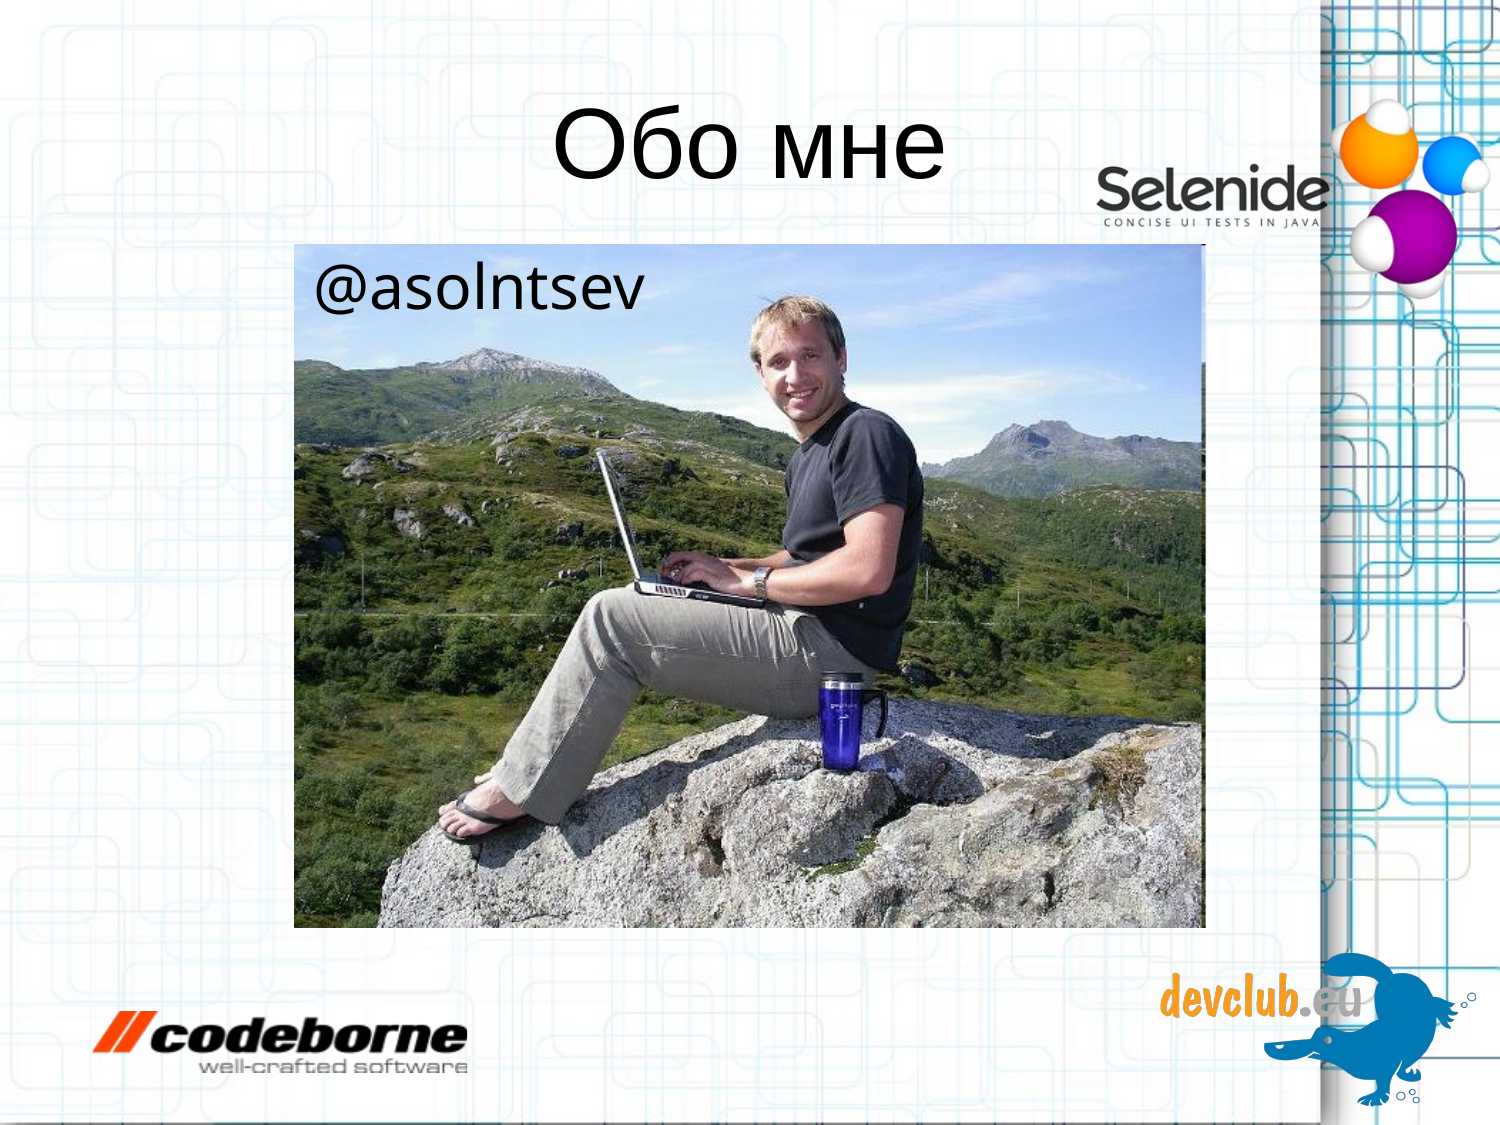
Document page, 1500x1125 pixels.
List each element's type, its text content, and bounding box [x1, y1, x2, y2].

text_box [1160, 939, 1477, 1107]
text_box [92, 1011, 468, 1073]
text_box [294, 95, 1491, 928]
picture [0, 0, 1500, 1125]
text_box @asolntsev [231, 231, 728, 340]
title Обо мне [75, 45, 1425, 233]
